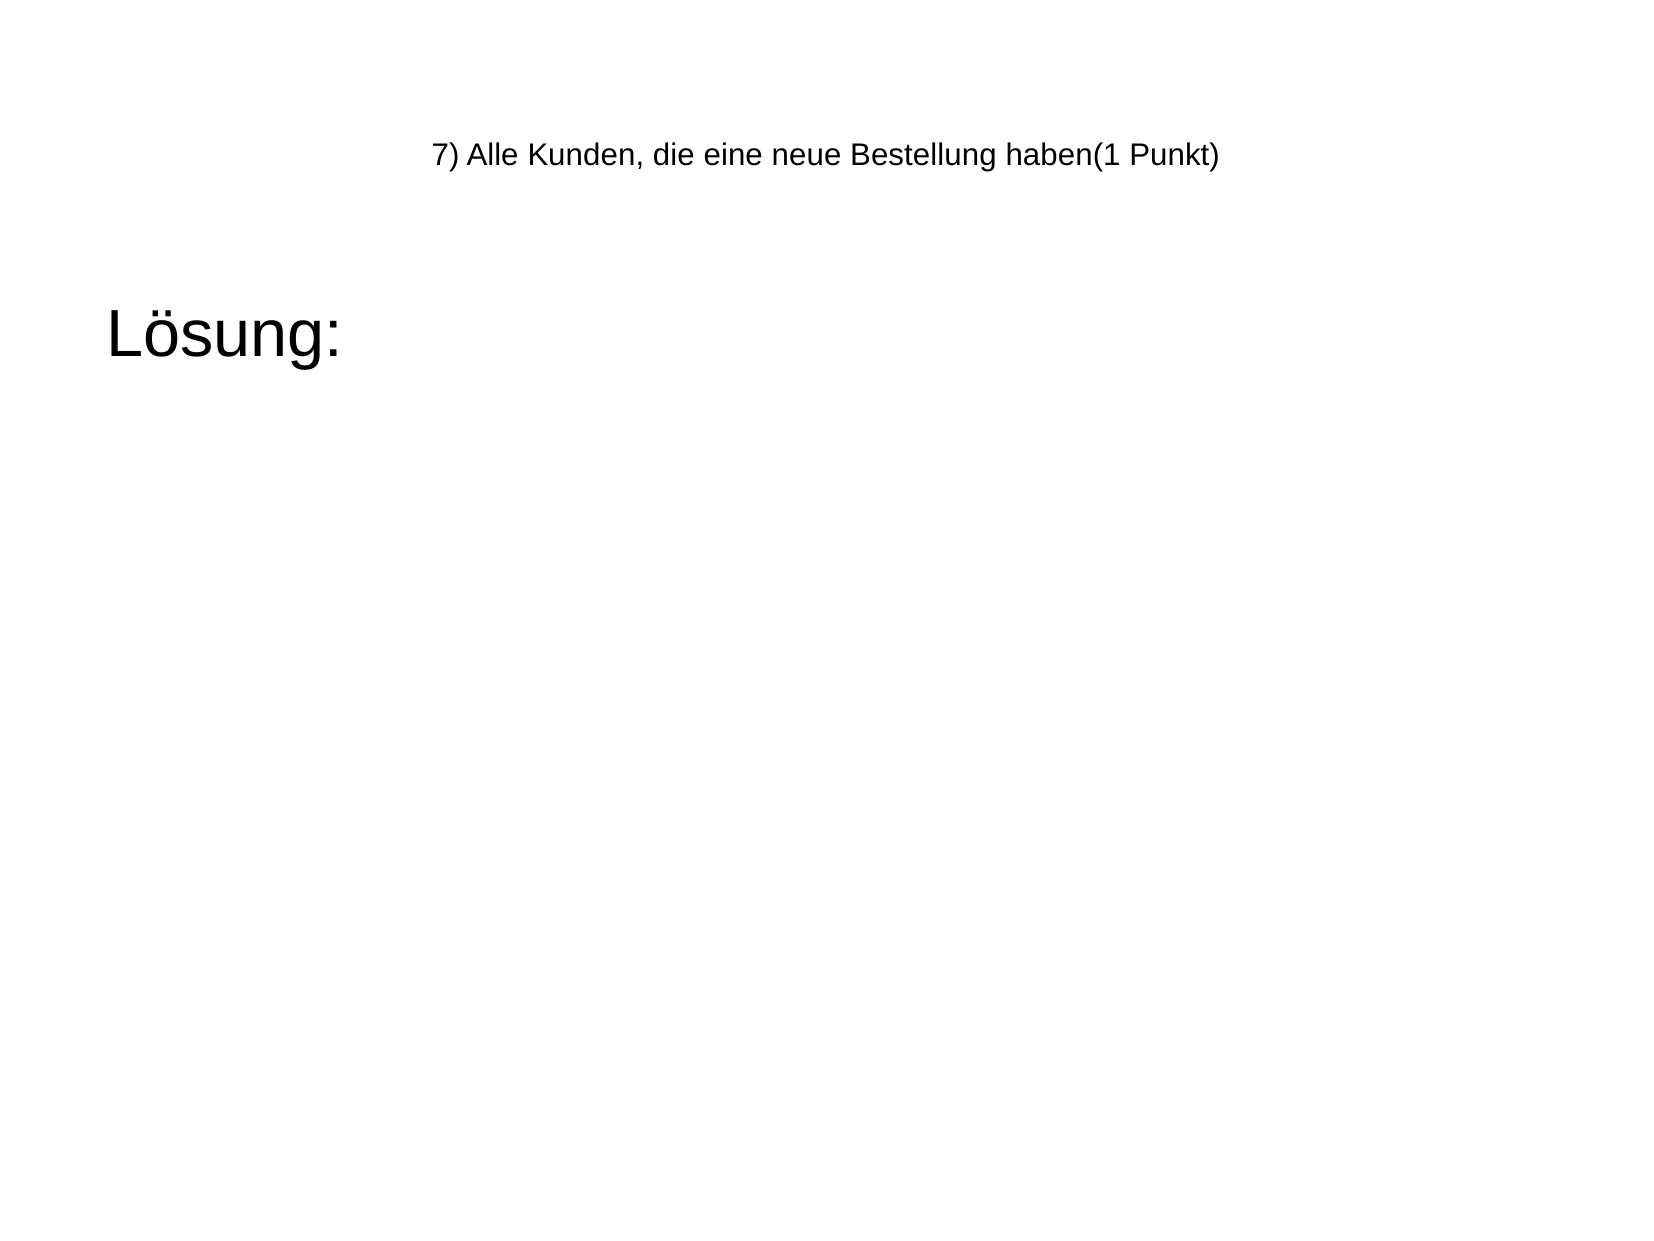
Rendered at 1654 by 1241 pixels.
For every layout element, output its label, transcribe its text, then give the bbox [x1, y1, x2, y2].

title 7) Alle Kunden, die eine neue Bestellung haben(1 Punkt) [82, 49, 1571, 257]
list Lösung: [106, 290, 1595, 1109]
